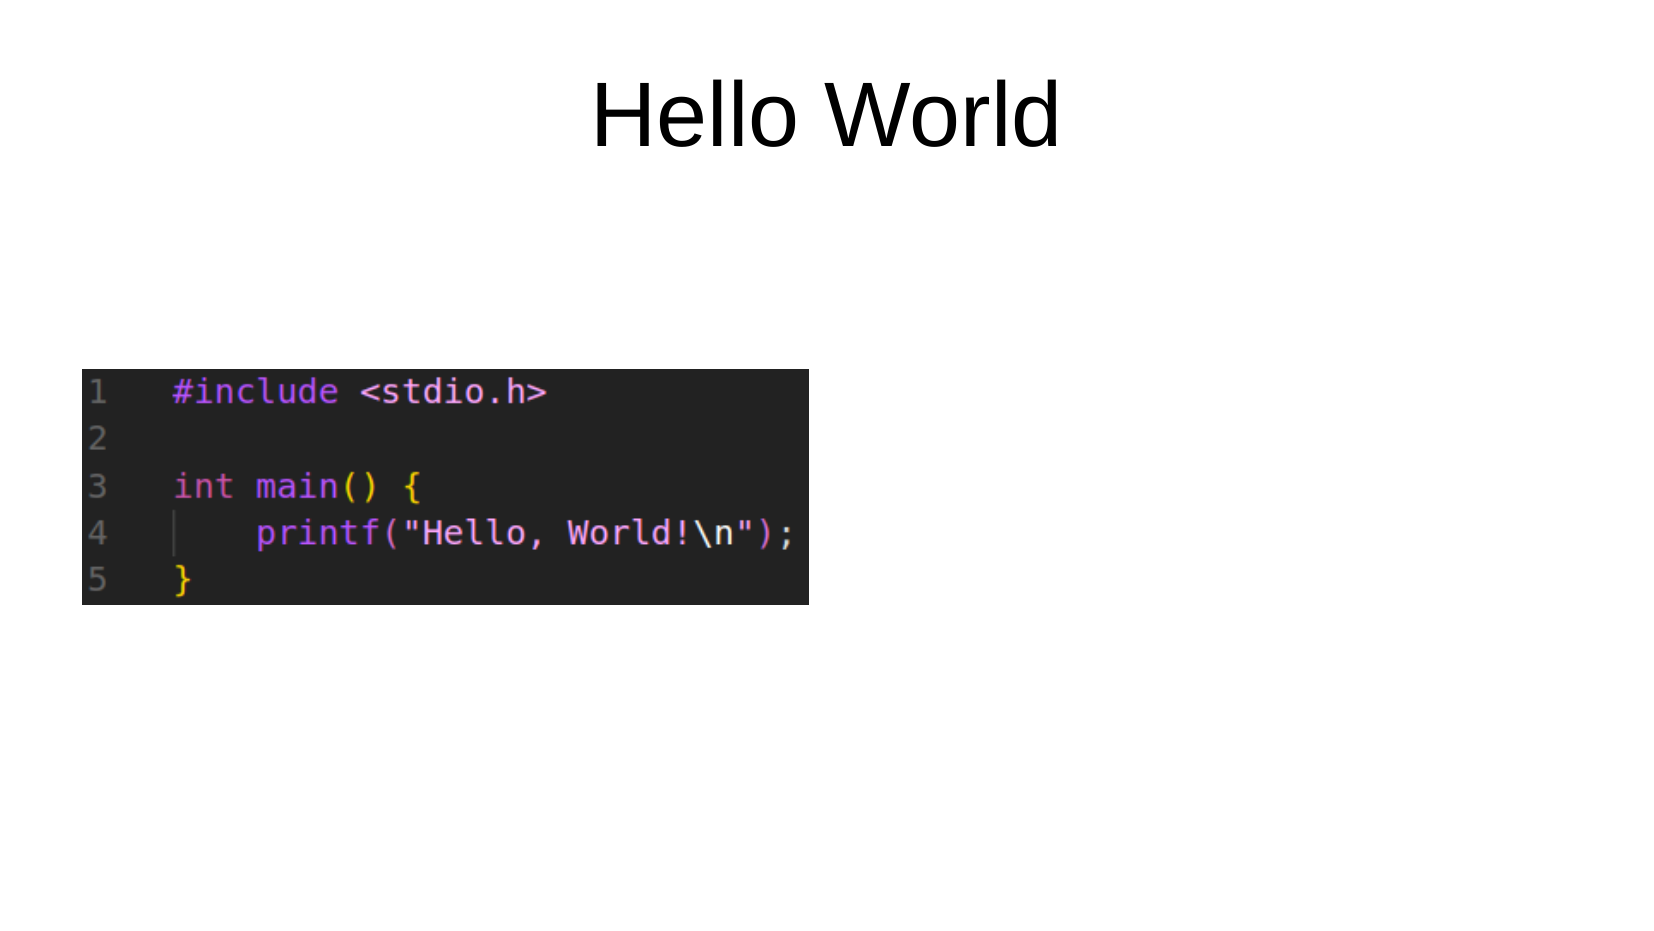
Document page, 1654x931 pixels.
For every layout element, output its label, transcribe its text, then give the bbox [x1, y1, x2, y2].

title Hello World [82, 37, 1571, 193]
picture [82, 369, 809, 605]
